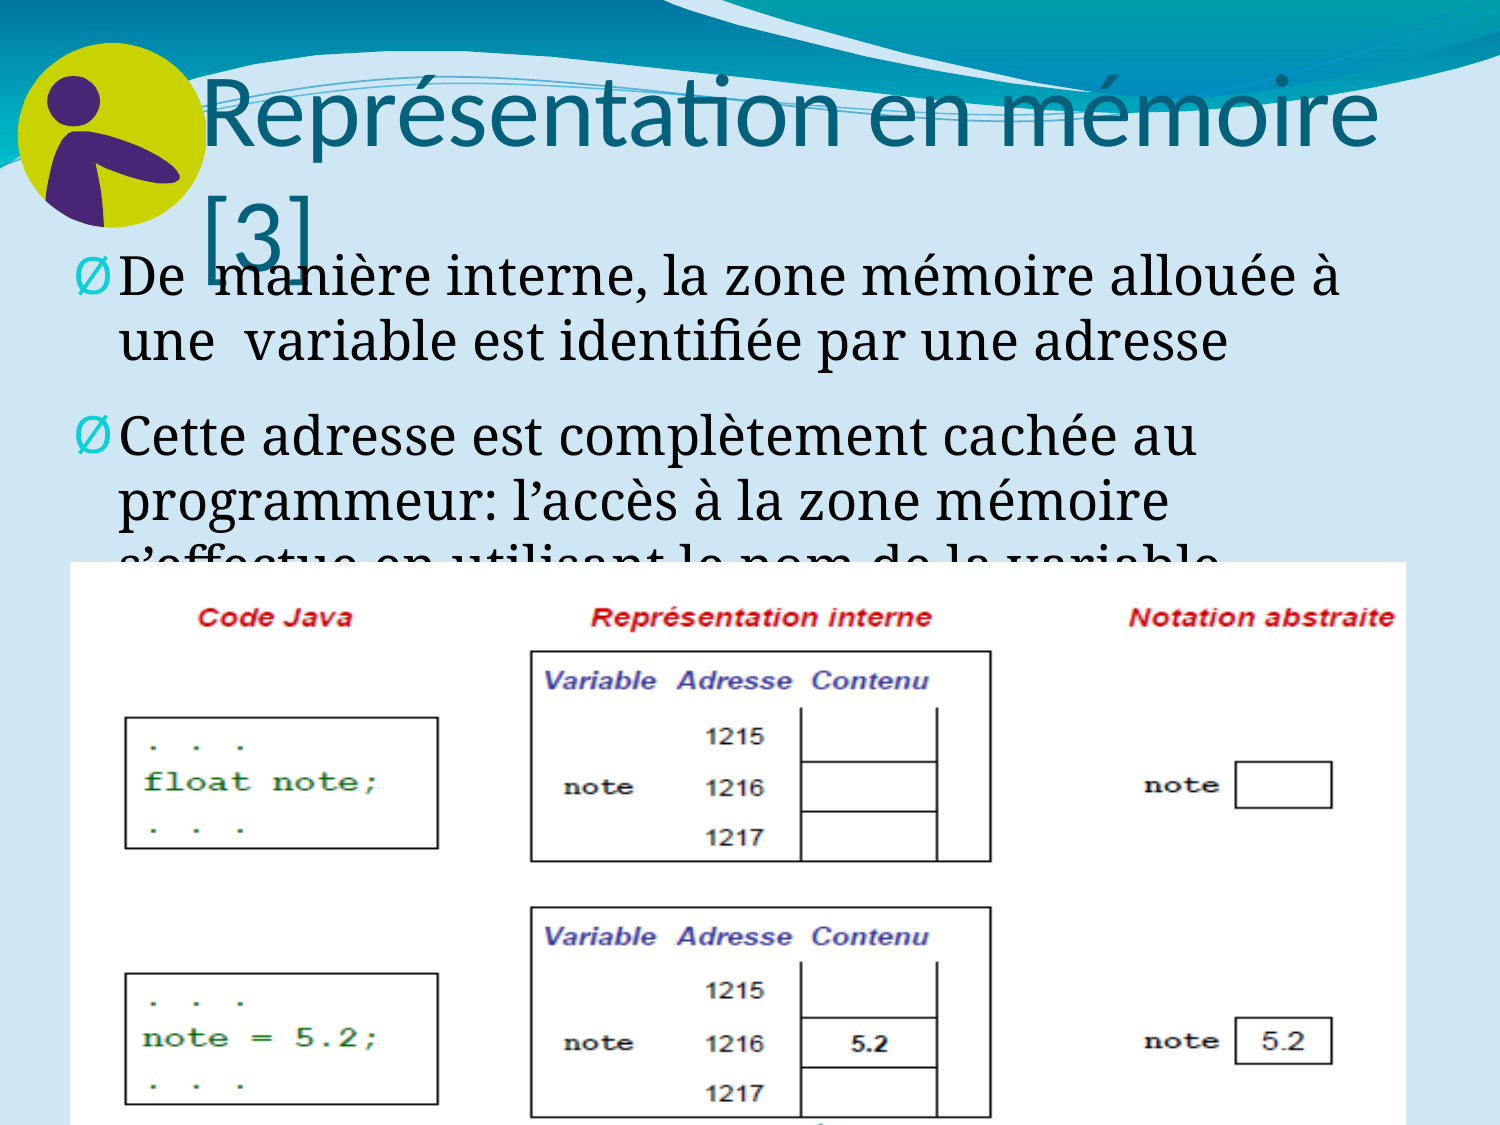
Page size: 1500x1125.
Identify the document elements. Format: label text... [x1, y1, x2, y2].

list De manière interne, la zone mémoire allouée à une variable est identifiée par une adresse Cette adresse est complètement cachée au programmeur: l’accès à la zone mémoire s’effectue en utilisant le nom de la variable. [58, 234, 1421, 586]
title Représentation en mémoire [3] [185, 35, 1454, 223]
picture [70, 562, 1407, 1125]
